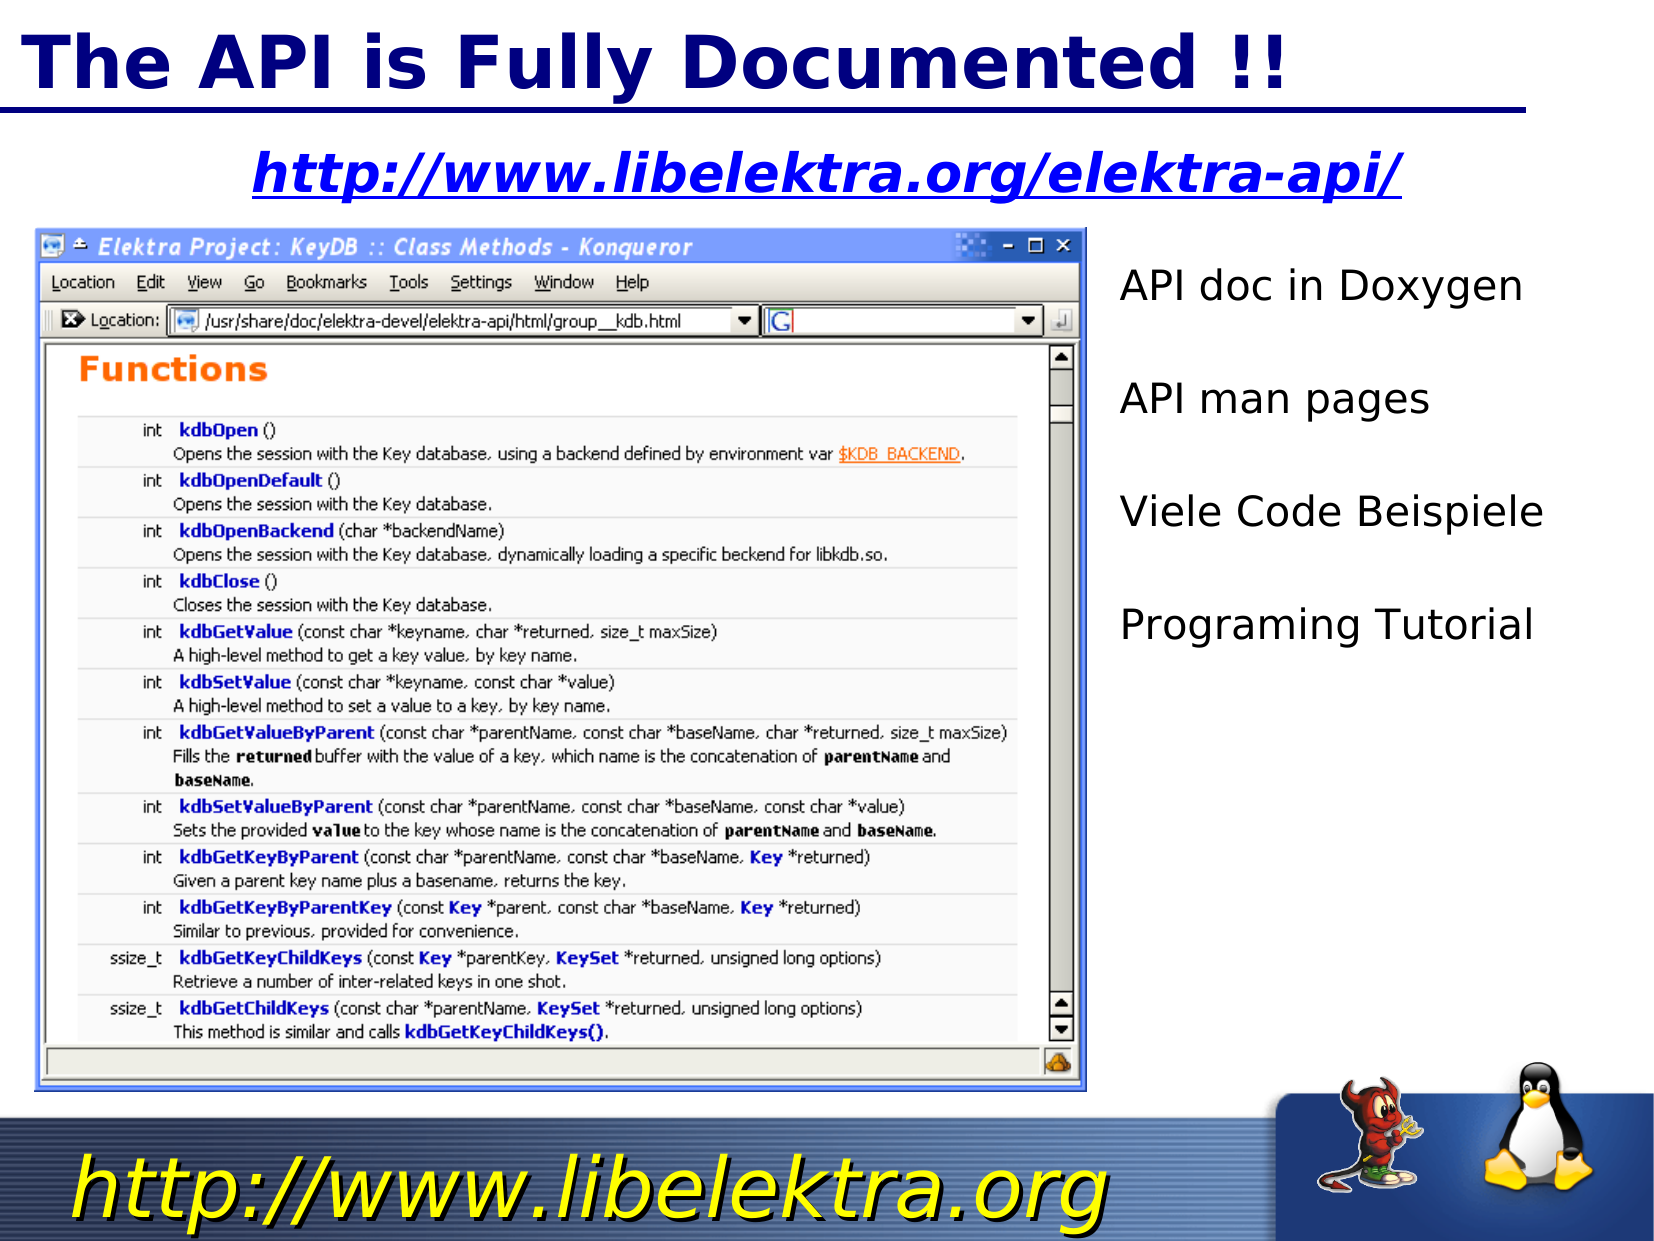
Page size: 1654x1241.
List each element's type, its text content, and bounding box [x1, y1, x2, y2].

picture [0, 227, 1654, 1241]
text_box The API is Fully Documented !! [21, 14, 1611, 110]
list API doc in Doxygen API man pages Viele Code Beispiele Programing Tutorial [1104, 250, 1630, 706]
text_box http://www.libelektra.org/elektra-api/ [251, 139, 1403, 203]
